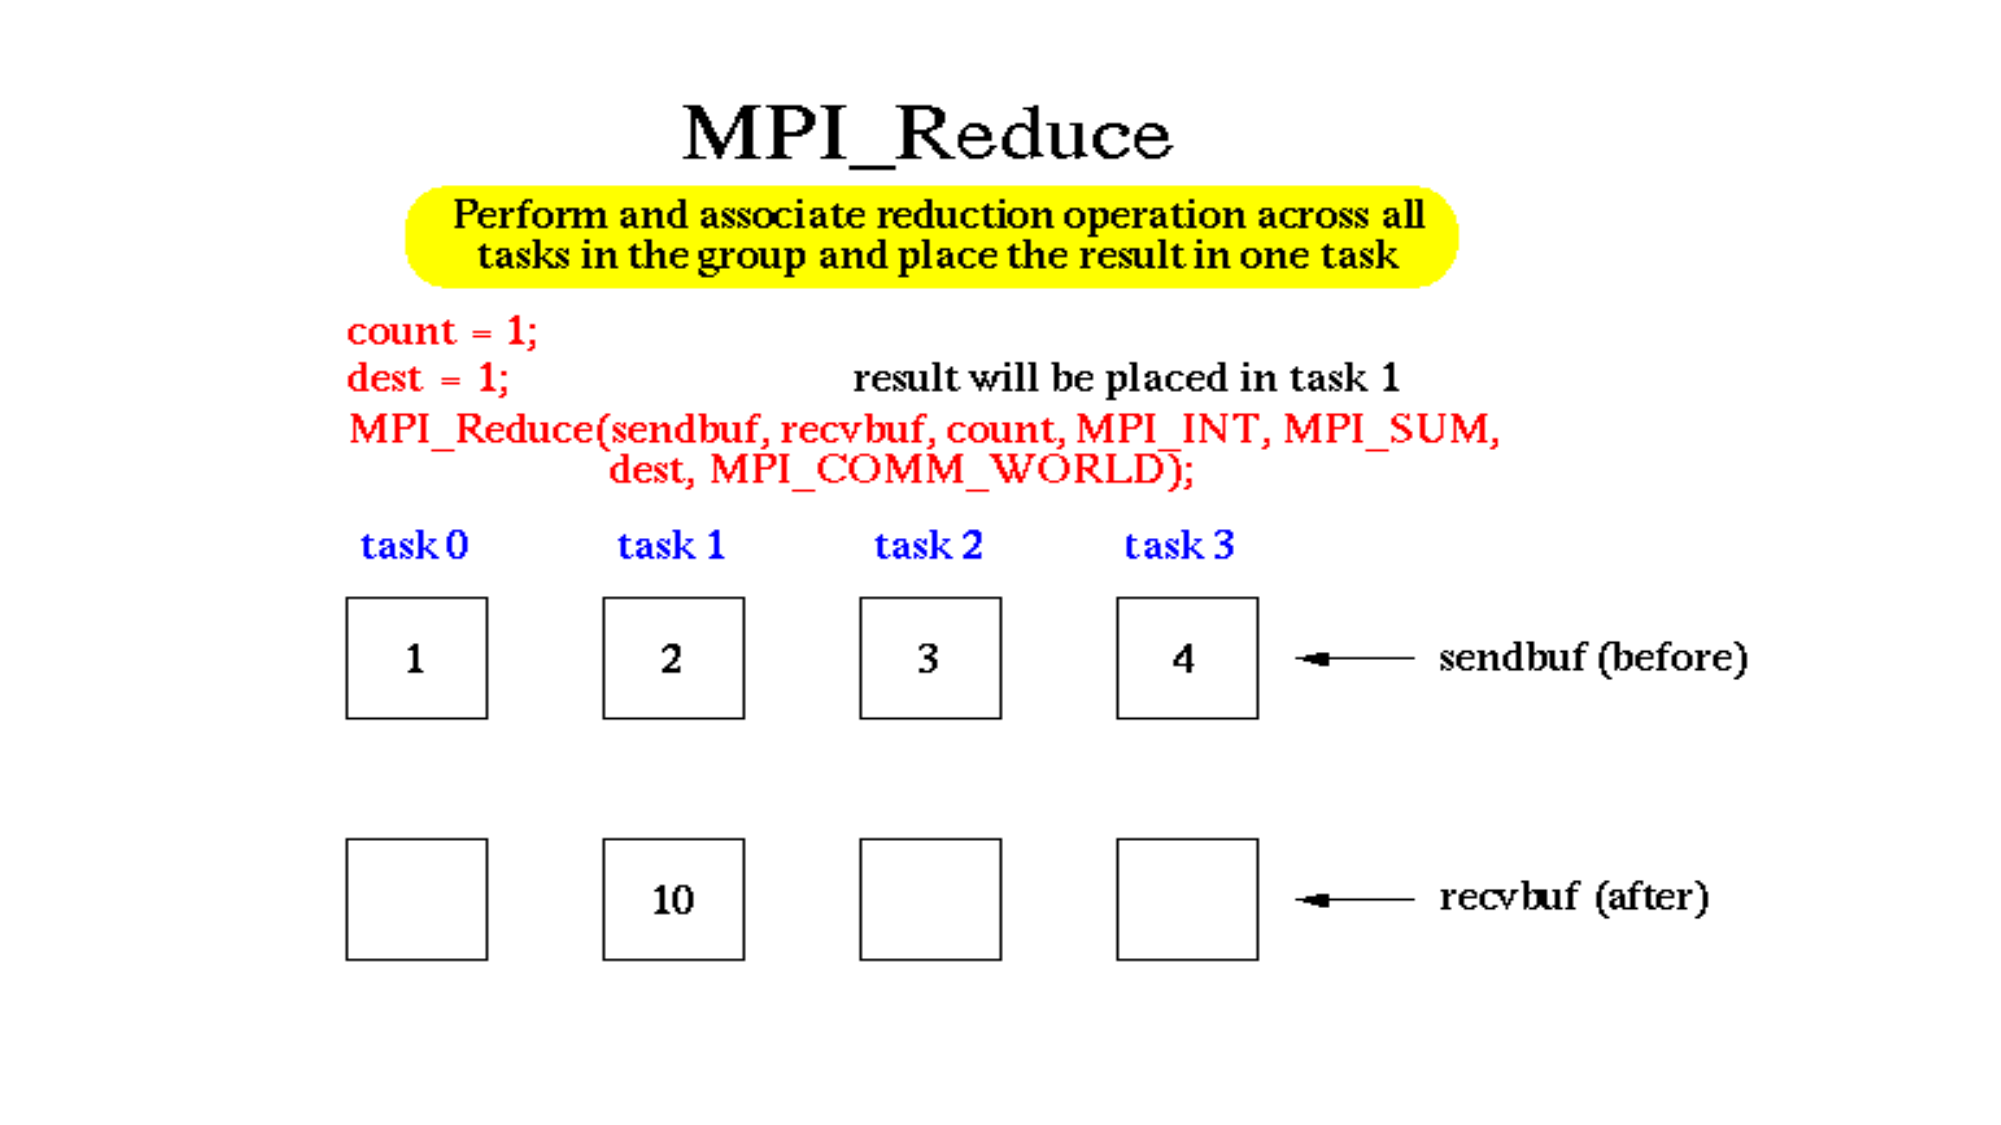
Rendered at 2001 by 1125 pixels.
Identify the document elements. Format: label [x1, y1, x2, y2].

picture [227, 41, 1810, 1013]
